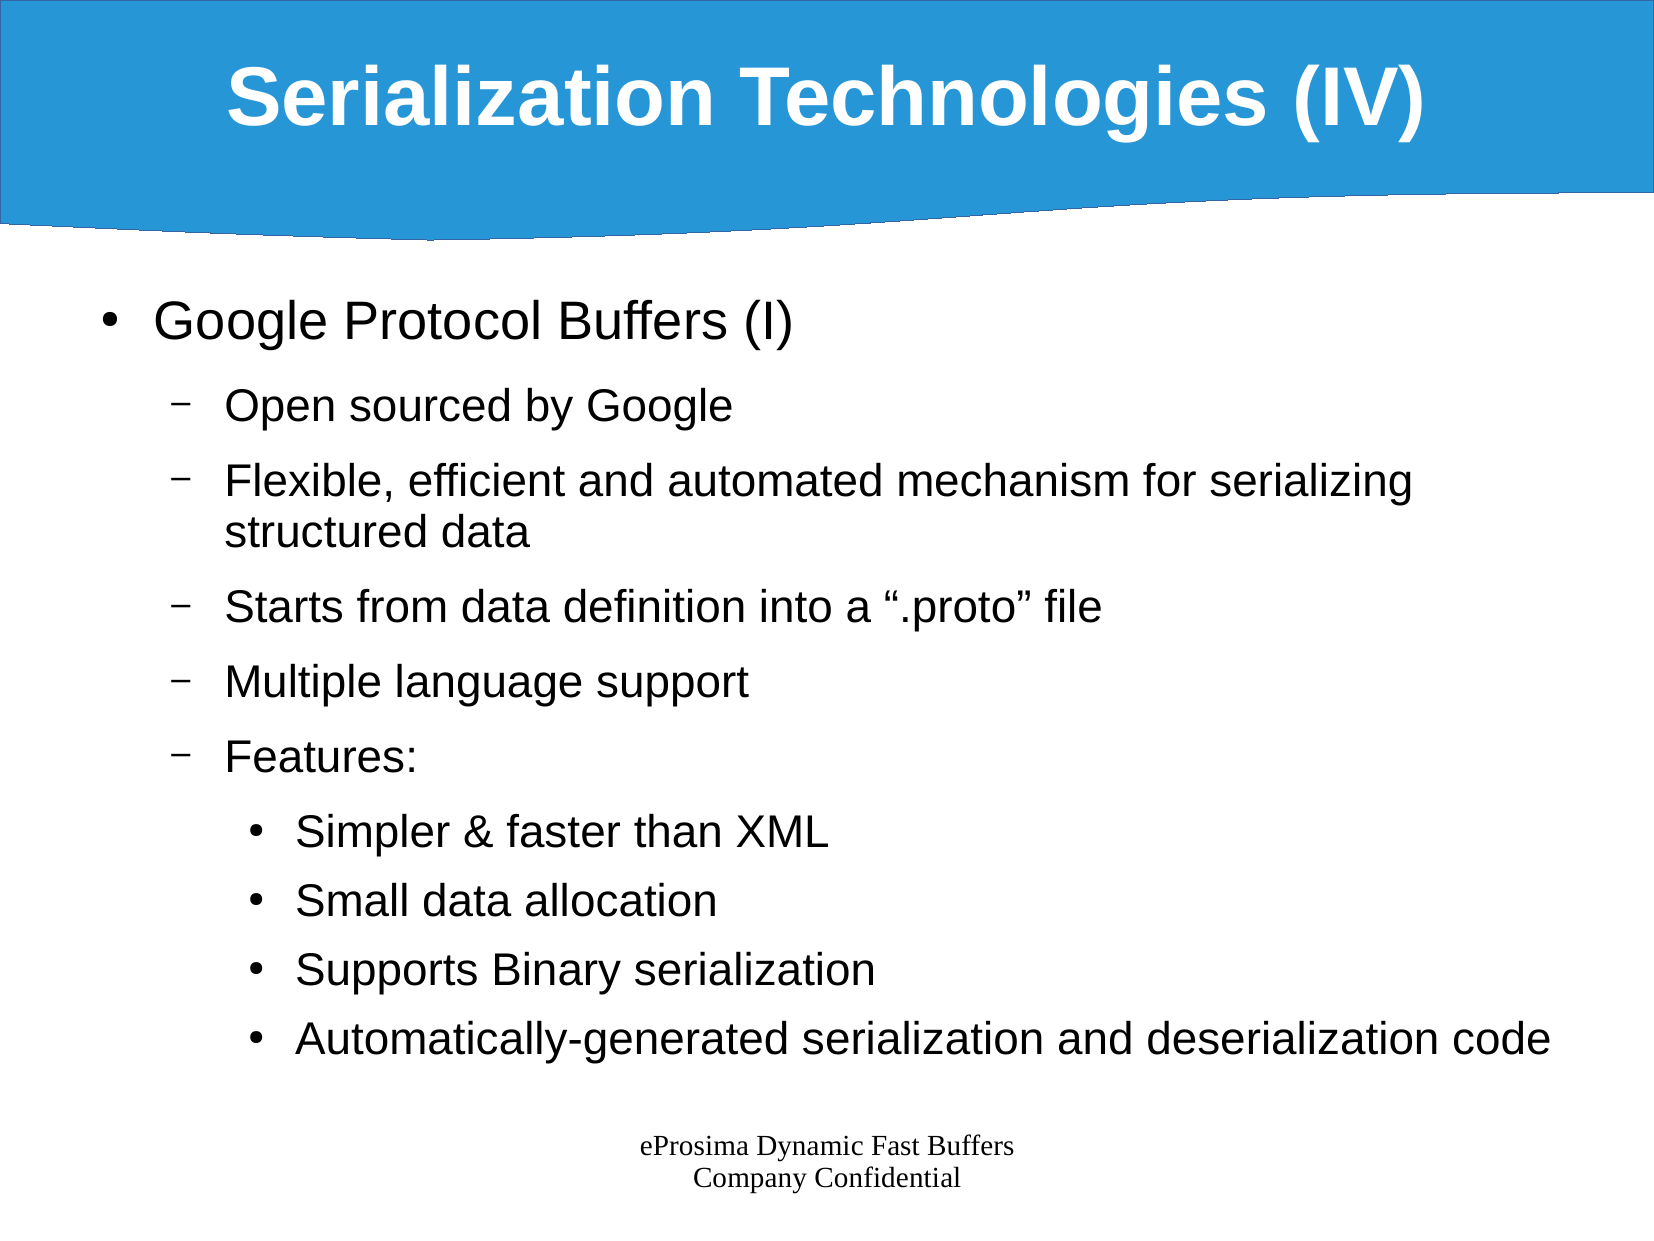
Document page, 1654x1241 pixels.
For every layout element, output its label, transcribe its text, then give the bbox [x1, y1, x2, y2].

list Google Protocol Buffers (I) Open sourced by Google Flexible, efficient and automated mechanism for serializing structured data Starts from data definition into a “.proto” file Multiple language support Features: Simpler & faster than XML Small data allocation Supports Binary serialization Automatically-generated serialization and deserialization code [82, 290, 1571, 1141]
text_box Serialization Technologies (IV) [0, 0, 1654, 241]
